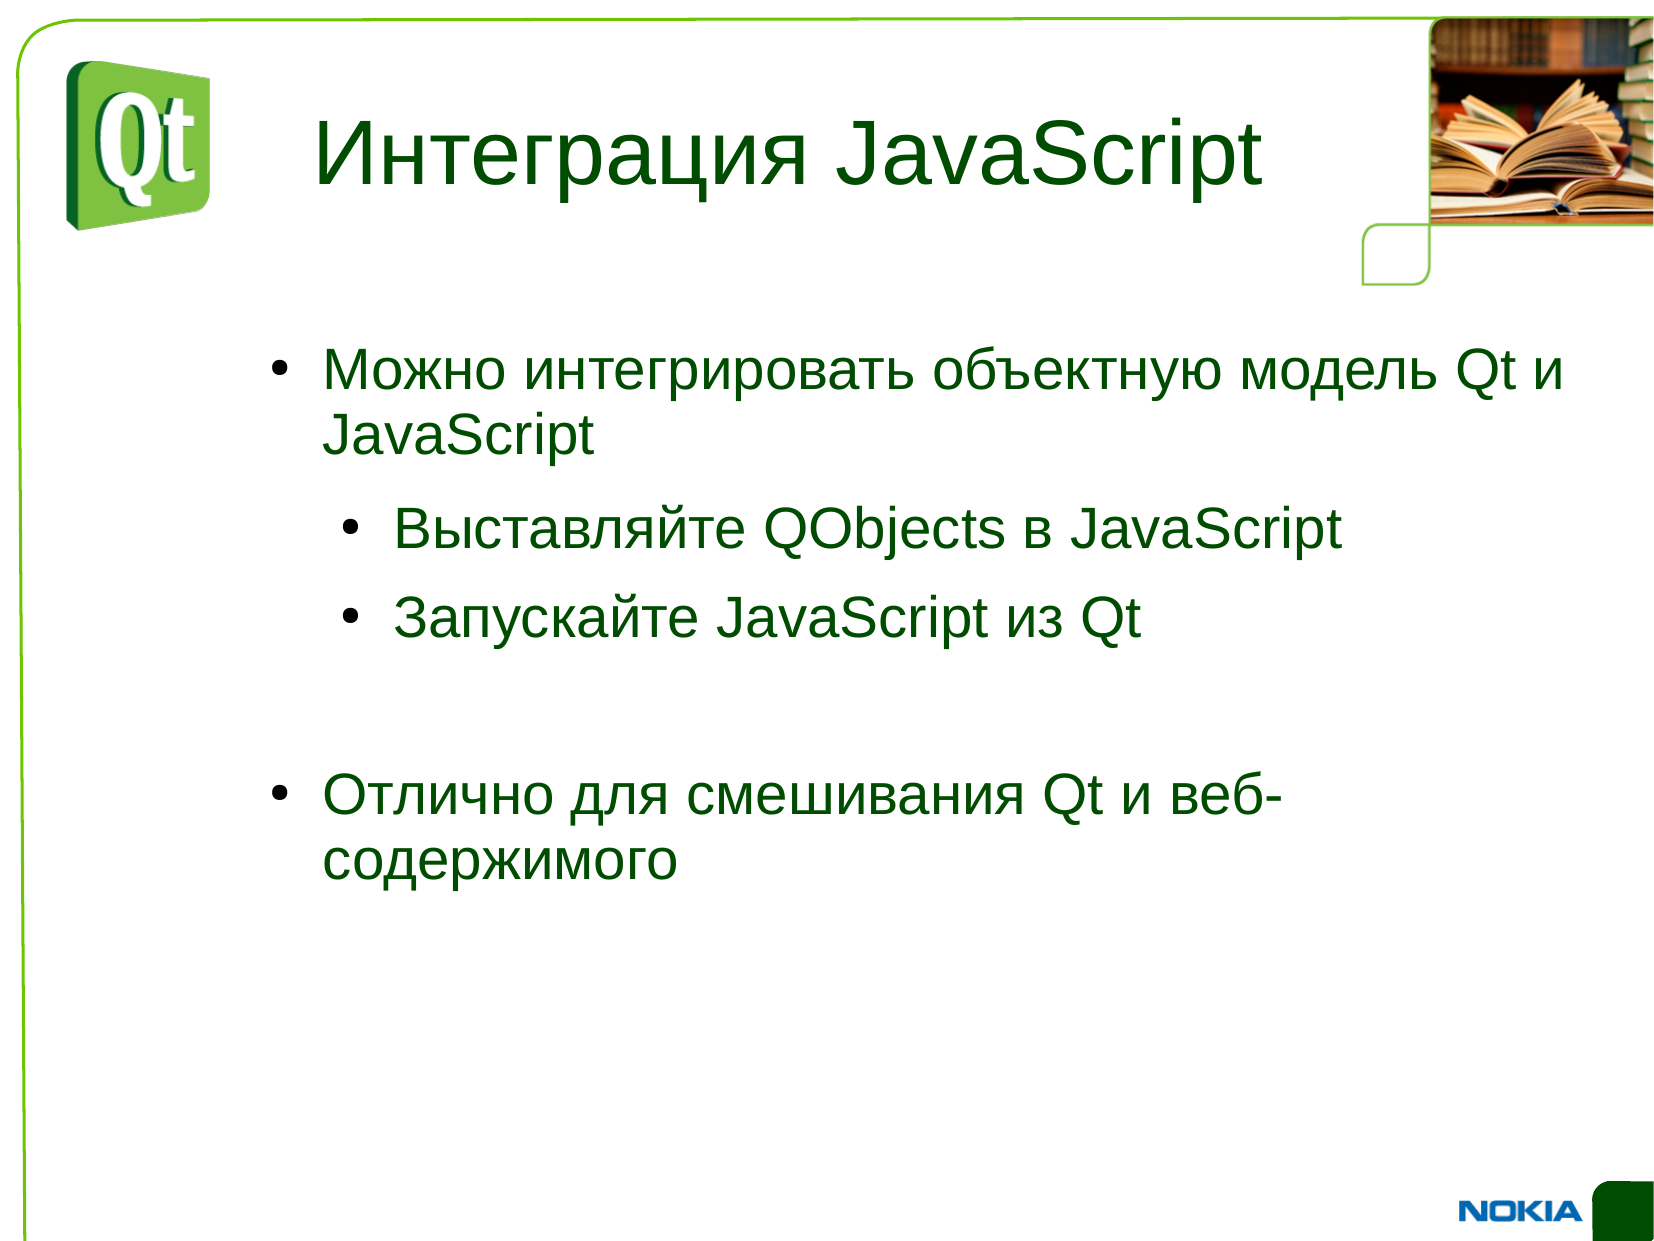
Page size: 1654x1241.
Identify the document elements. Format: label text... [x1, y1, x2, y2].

list Можно интегрировать объектную модель Qt и JavaScript Выставляйте QObjects в JavaScript Запускайте JavaScript из Qt Отлично для смешивания Qt и веб-содержимого [251, 336, 1571, 1141]
picture [1459, 1200, 1583, 1222]
picture [66, 61, 210, 231]
title Интеграция JavaScript [251, 56, 1327, 250]
picture [1338, 5, 1654, 306]
